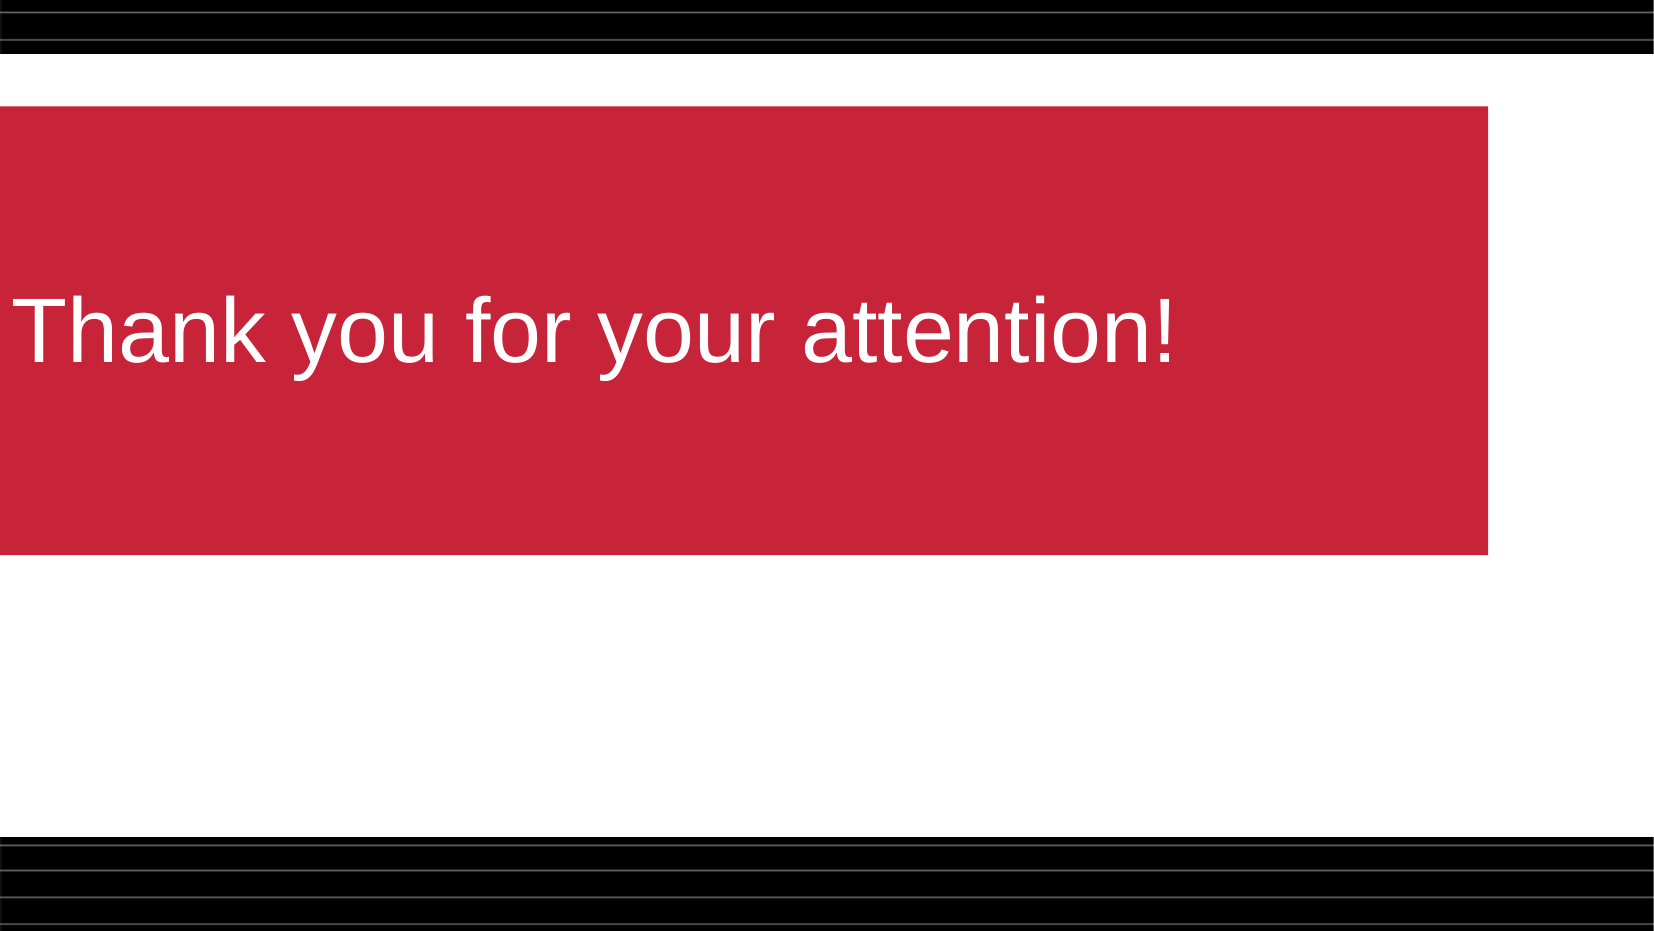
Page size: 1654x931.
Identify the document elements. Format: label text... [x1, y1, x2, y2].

picture [0, 0, 1654, 54]
title Thank you for your attention! [0, 106, 1489, 556]
picture [0, 837, 1654, 931]
